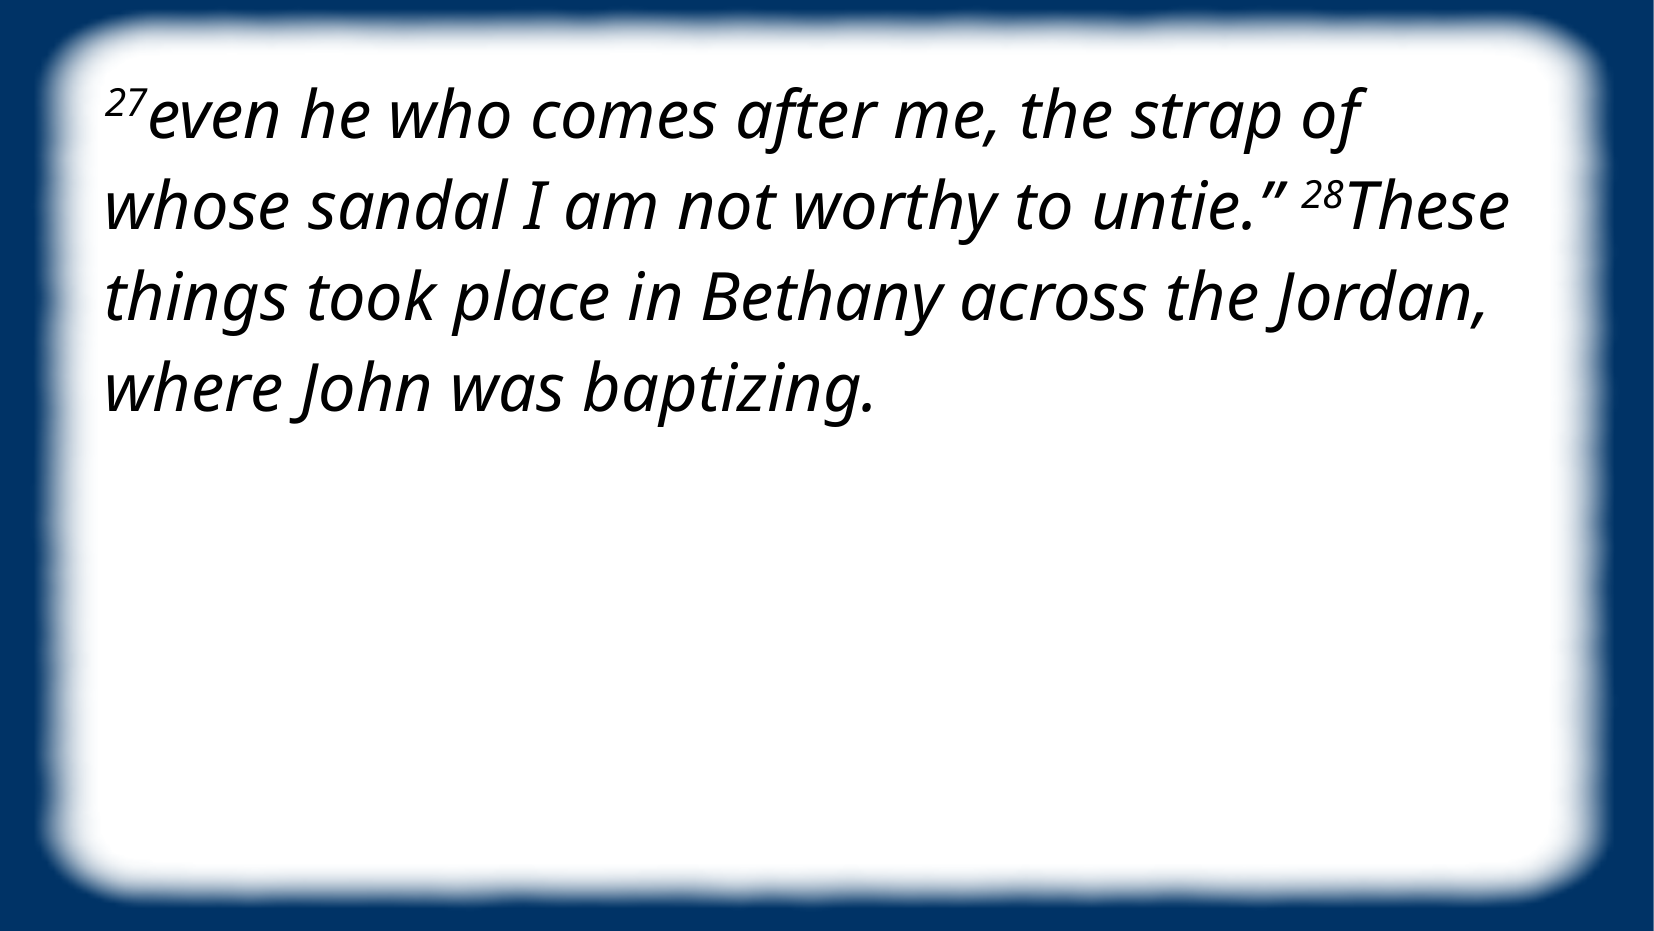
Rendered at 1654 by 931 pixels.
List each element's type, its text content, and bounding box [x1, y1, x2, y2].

picture [0, 0, 1654, 931]
text_box 27even he who comes after me, the strap of whose sandal I am not worthy to untie.” 28These things took place in Bethany across the Jordan, where John was baptizing. [90, 60, 1561, 466]
